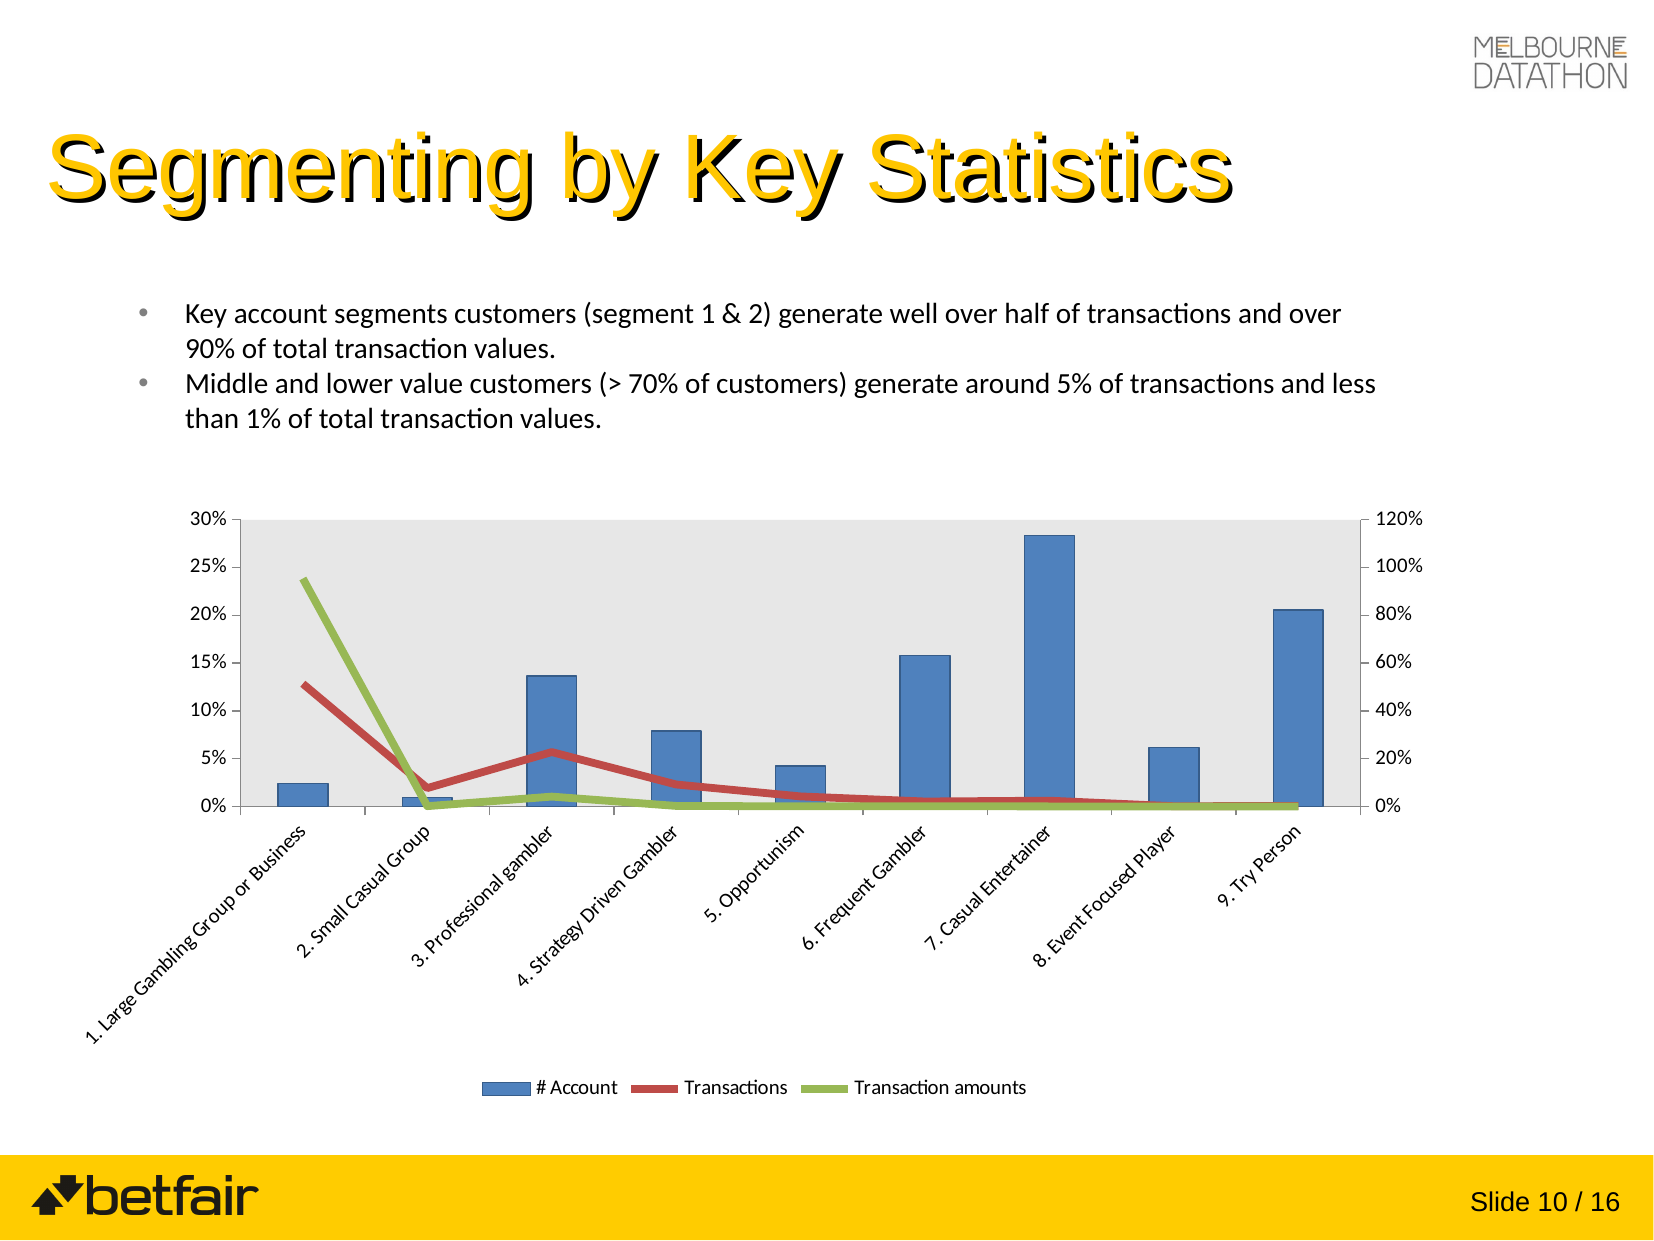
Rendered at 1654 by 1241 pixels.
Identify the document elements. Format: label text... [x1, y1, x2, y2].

text_box Key account segments customers (segment 1 & 2) generate well over half of transactions and over 90% of total transaction values. Middle and lower value customers (> 70% of customers) generate around 5% of transactions and less than 1% of total transaction values. [123, 287, 1396, 477]
picture [31, 1175, 259, 1215]
chart [56, 497, 1454, 1106]
title Segmenting by Key Statistics [45, 62, 1534, 271]
picture [1470, 33, 1630, 92]
